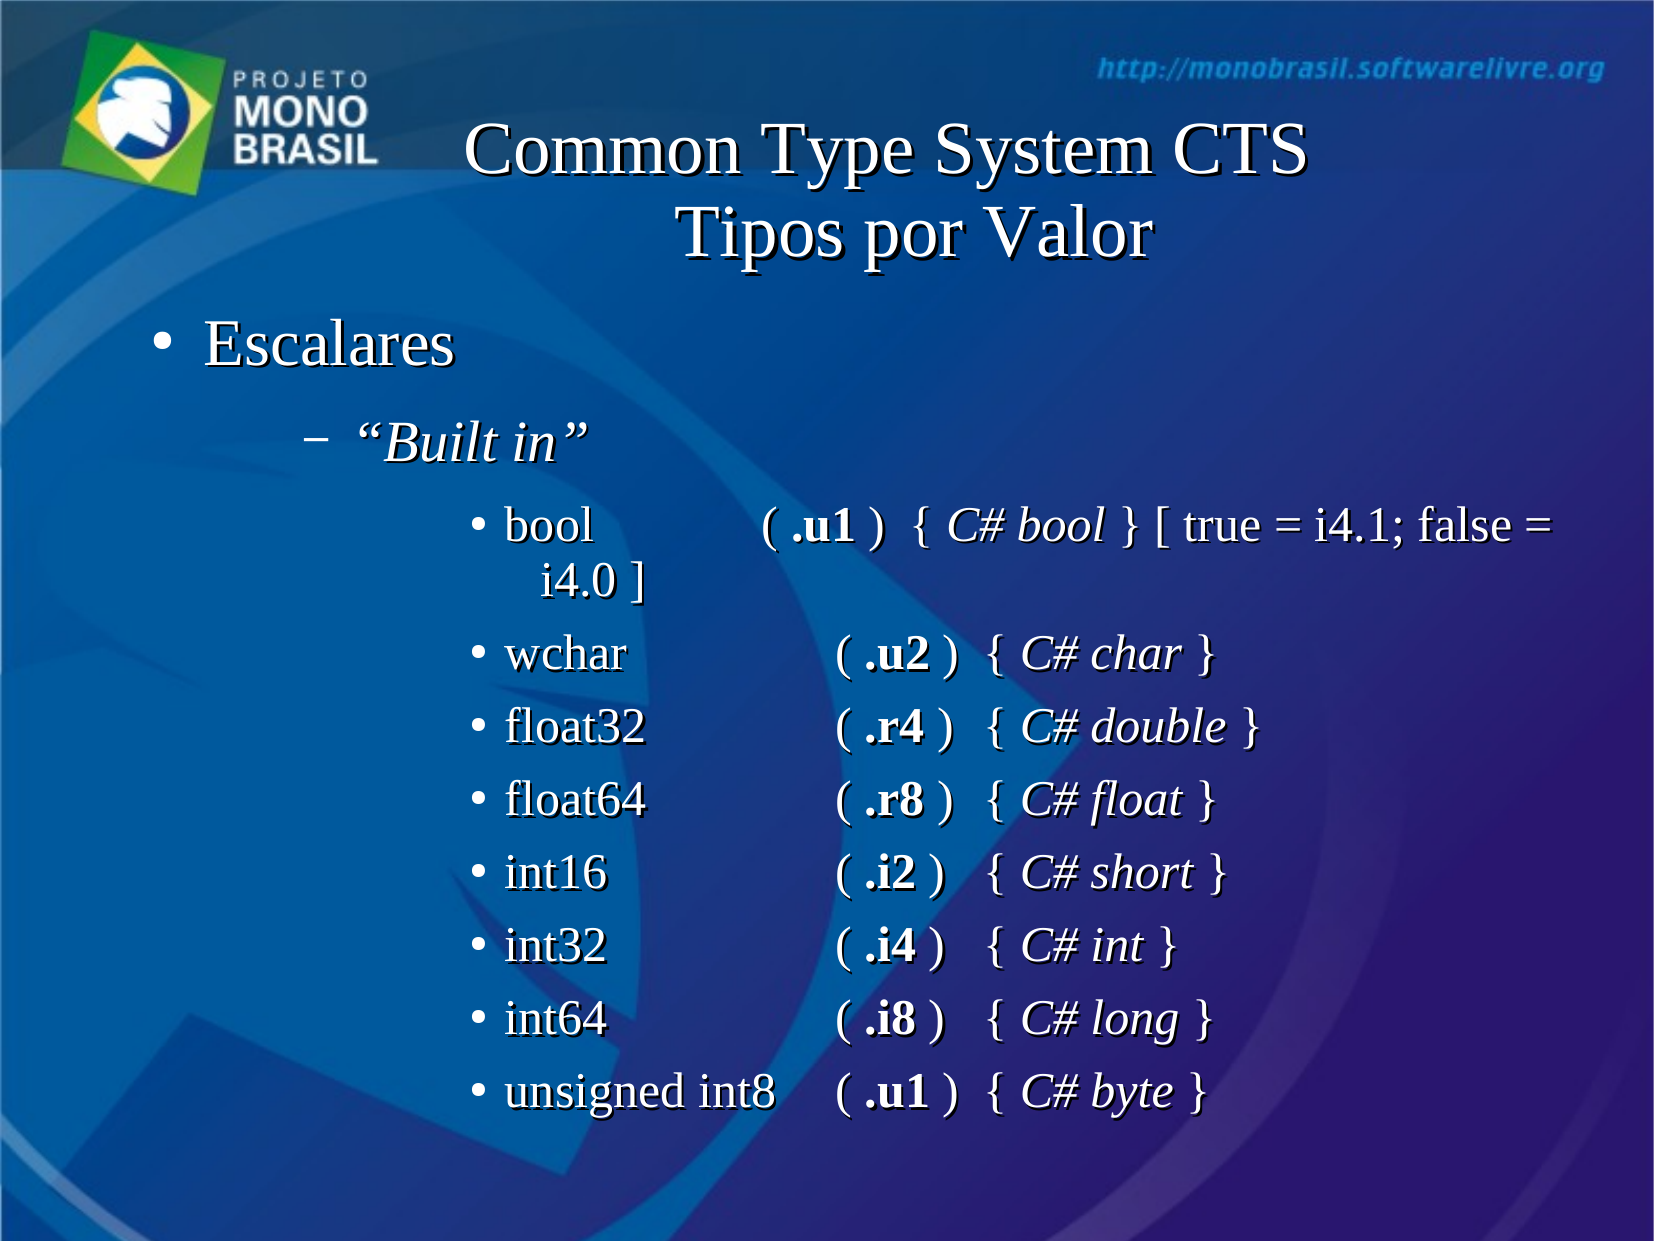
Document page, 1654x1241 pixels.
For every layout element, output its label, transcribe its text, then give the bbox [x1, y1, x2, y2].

picture [0, 0, 1654, 1241]
list Escalares “Built in” bool ( .u1 ) { C# bool } [ true = i4.1; false = i4.0 ] wchar ( .u2 ) { C# char } float32 ( .r4 ) { C# double } float64 ( .r8 ) { C# float } int16 ( .i2 ) { C# short } int32 ( .i4 ) { C# int } int64 ( .i8 ) { C# long } unsigned int8 ( .u1 ) { C# byte } [115, 305, 1627, 1216]
title Common Type System CTS Tipos por Valor [190, 69, 1603, 305]
